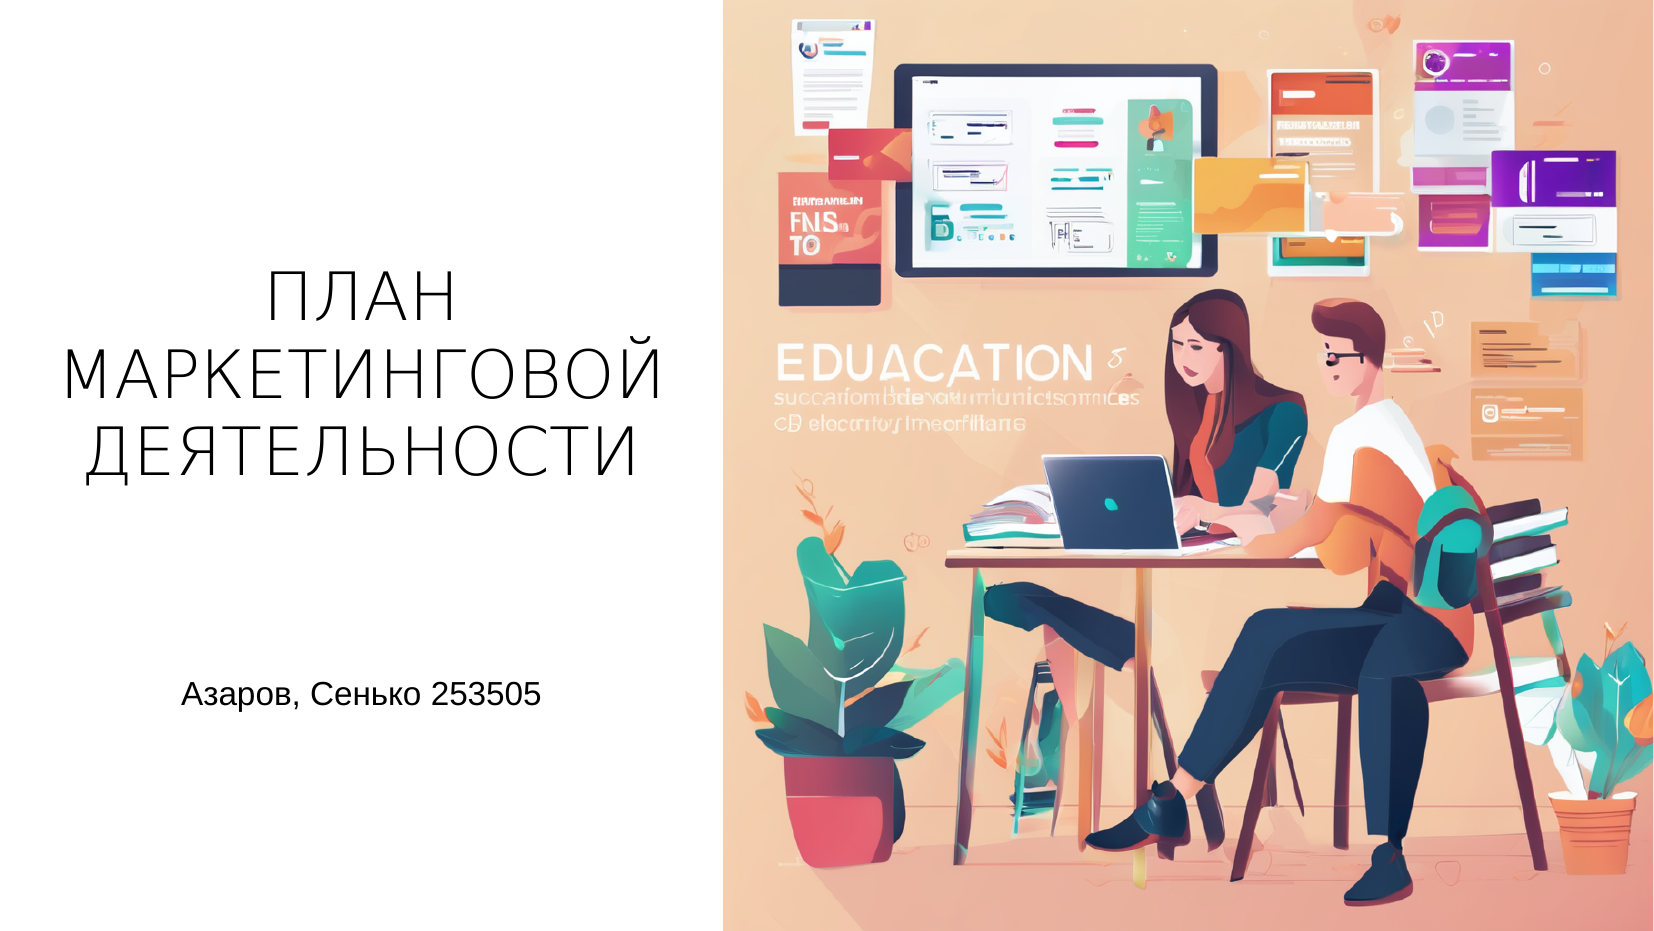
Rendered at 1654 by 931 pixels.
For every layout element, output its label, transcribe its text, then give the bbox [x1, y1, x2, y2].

subtitle ПЛАН МАРКЕТИНГОВОЙ ДЕЯТЕЛЬНОСТИ [0, 225, 723, 526]
text_box Азаров, Сенько 253505 [0, 637, 724, 751]
picture [723, 0, 1654, 931]
